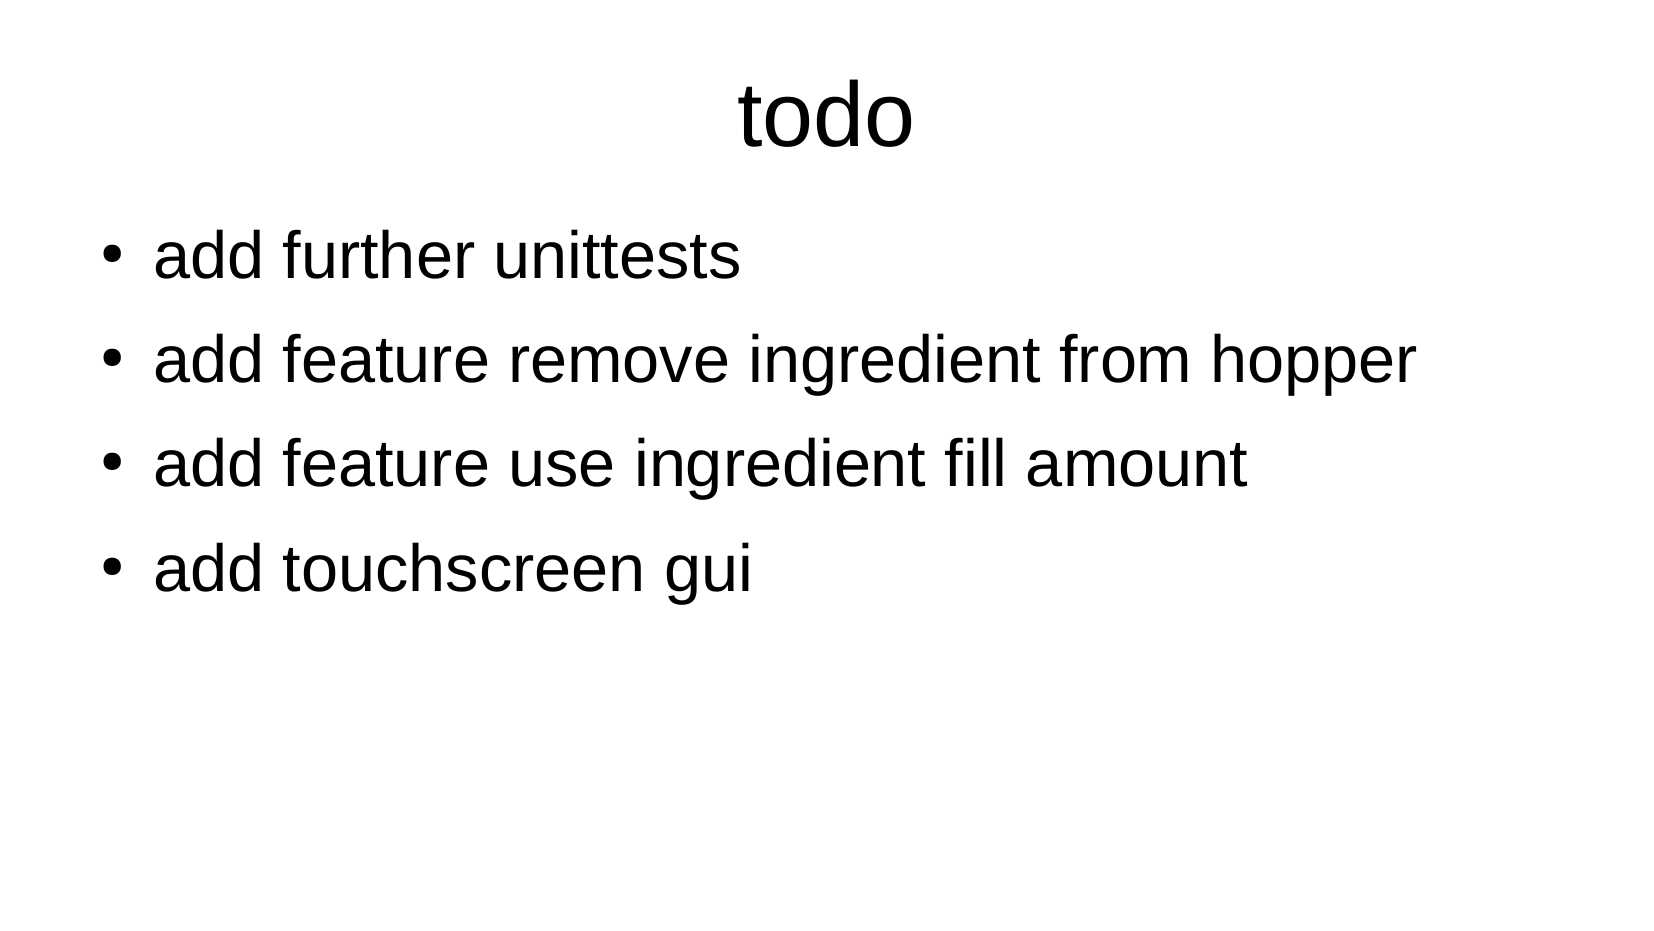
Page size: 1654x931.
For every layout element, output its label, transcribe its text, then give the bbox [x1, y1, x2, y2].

title todo [82, 37, 1571, 193]
list add further unittests add feature remove ingredient from hopper add feature use ingredient fill amount add touchscreen gui [82, 217, 1571, 758]
